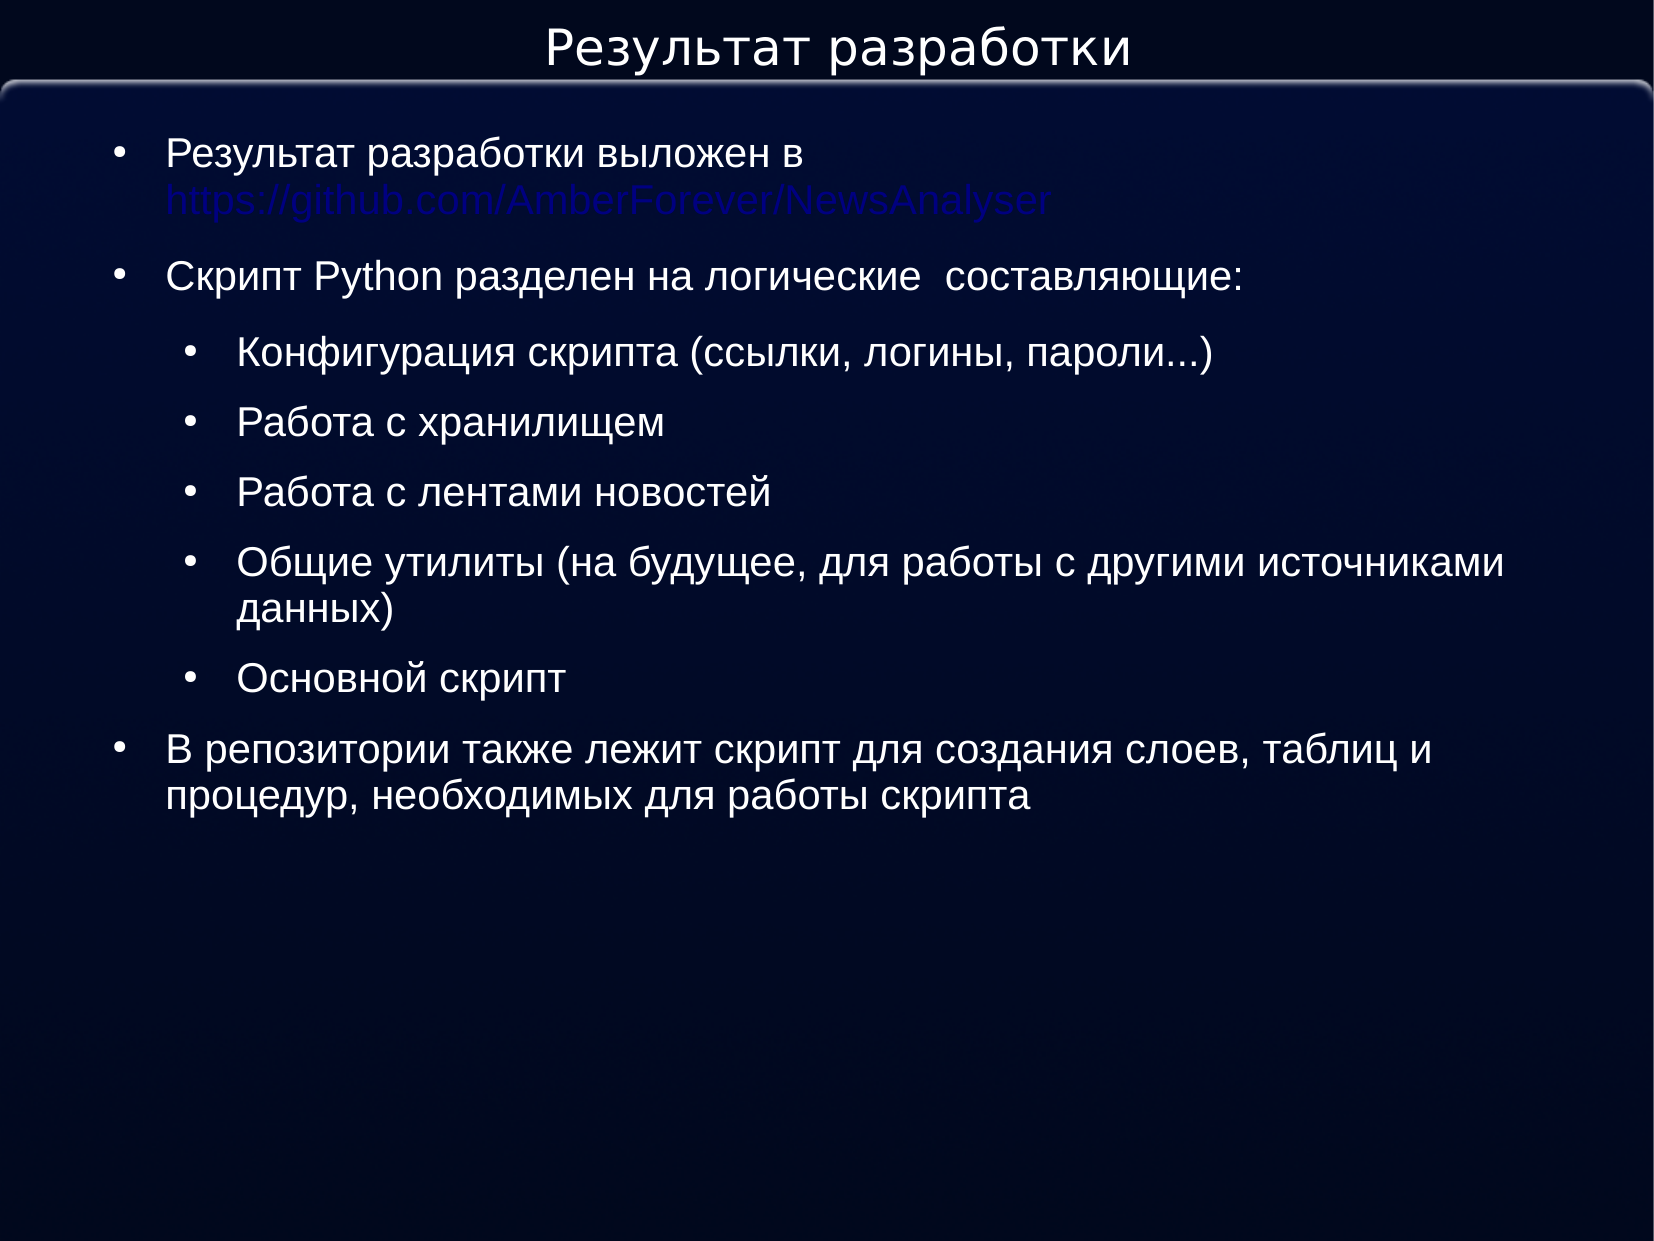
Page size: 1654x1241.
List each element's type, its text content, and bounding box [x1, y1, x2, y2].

title Результат разработки [94, 13, 1583, 83]
list Результат разработки выложен в https://github.com/AmberForever/NewsAnalyser Скрипт Python разделен на логические составляющие: Конфигурация скрипта (ссылки, логины, пароли...) Работа с хранилищем Работа с лентами новостей Общие утилиты (на будущее, для работы с другими источниками данных) Основной скрипт В репозитории также лежит скрипт для создания слоев, таблиц и процедур, необходимых для работы скрипта [94, 129, 1583, 1087]
picture [0, 0, 1654, 1241]
